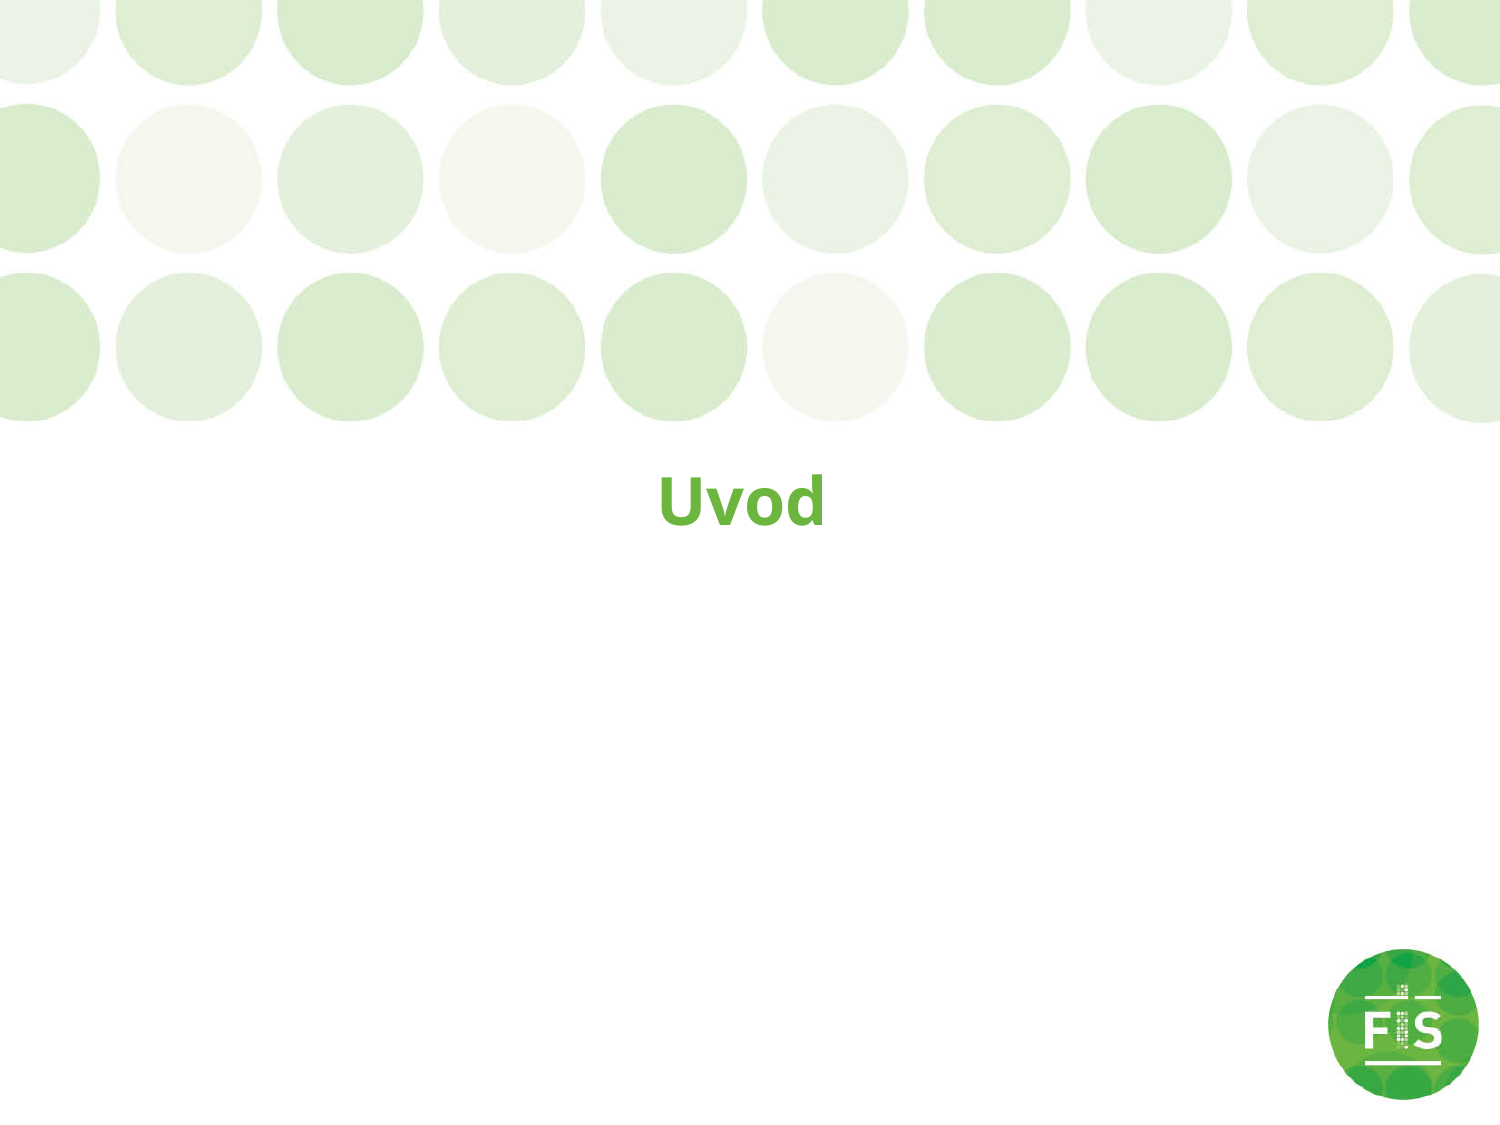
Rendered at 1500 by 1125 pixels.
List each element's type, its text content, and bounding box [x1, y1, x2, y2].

picture [0, 0, 1500, 1125]
title Uvod [67, 460, 1418, 756]
